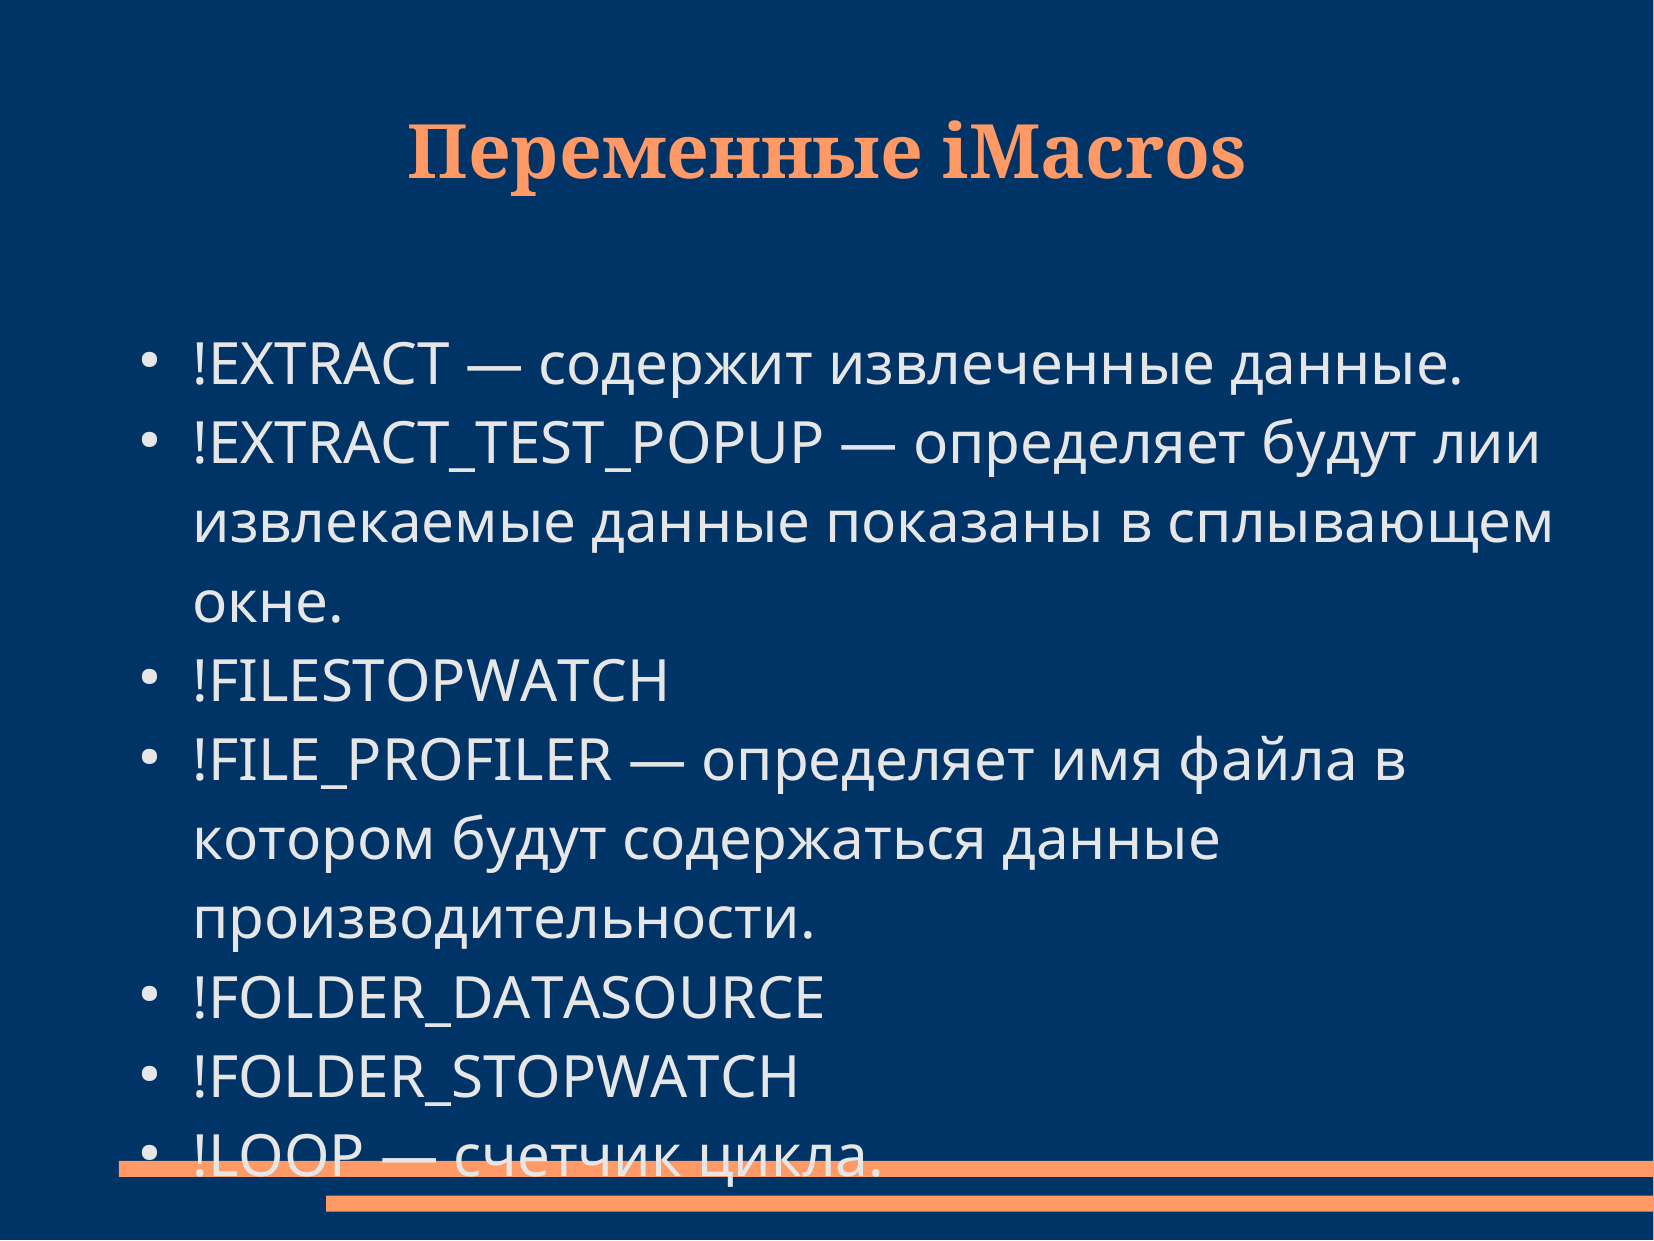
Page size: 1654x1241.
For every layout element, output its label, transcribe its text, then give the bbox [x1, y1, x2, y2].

list !EXTRACT — содержит извлеченные данные. !EXTRACT_TEST_POPUP — определяет будут лии извлекаемые данные показаны в сплывающем окне. !FILESTOPWATCH !FILE_PROFILER — определяет имя файла в котором будут содержаться данные производительности. !FOLDER_DATASOURCE !FOLDER_STOPWATCH !LOOP — счетчик цикла. [121, 322, 1561, 1141]
title Переменные iMacros [121, 46, 1534, 254]
